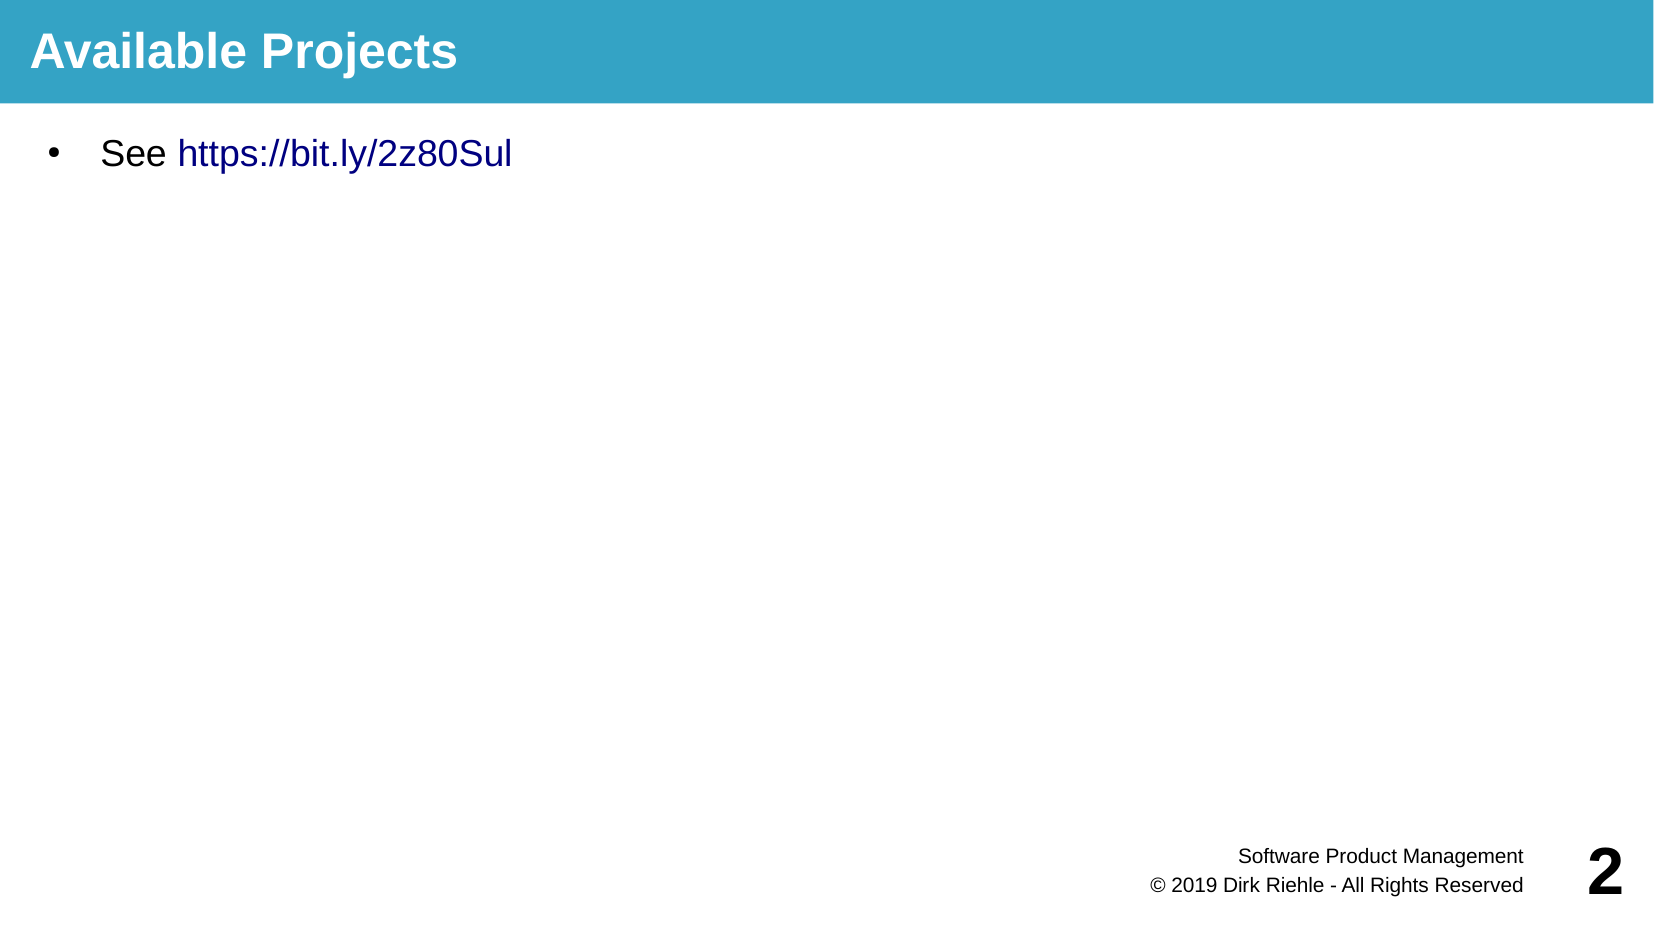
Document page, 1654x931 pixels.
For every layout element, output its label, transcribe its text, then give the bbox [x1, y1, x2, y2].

title Available Projects [0, 0, 1654, 104]
list See https://bit.ly/2z80Sul [29, 132, 1625, 813]
